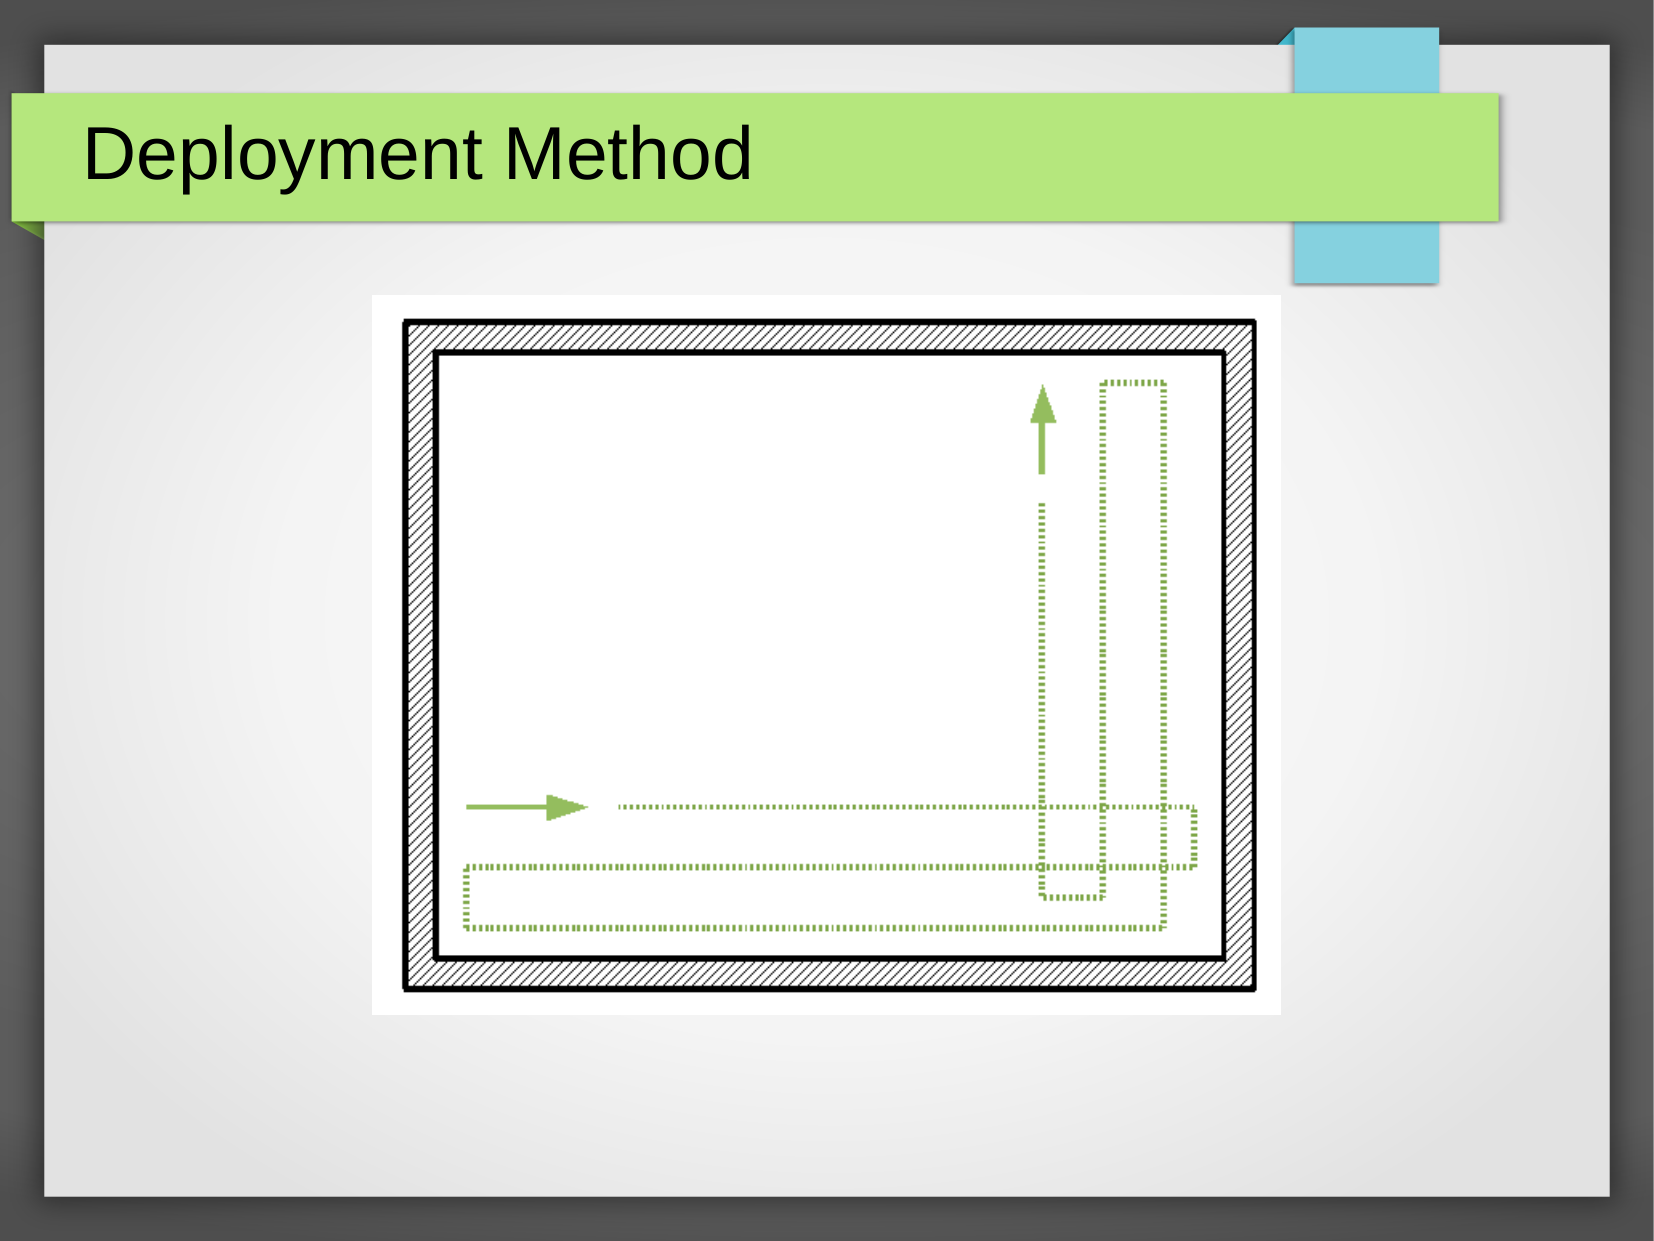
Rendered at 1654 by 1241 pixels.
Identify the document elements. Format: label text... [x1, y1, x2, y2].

title Deployment Method [82, 94, 1264, 213]
picture [0, 0, 1654, 1241]
